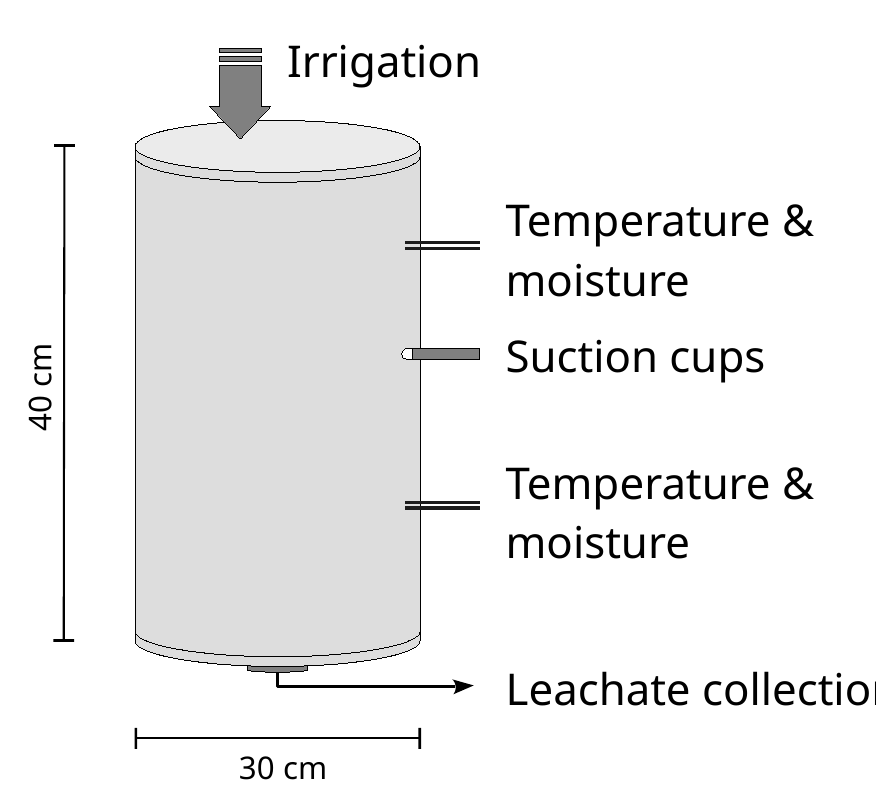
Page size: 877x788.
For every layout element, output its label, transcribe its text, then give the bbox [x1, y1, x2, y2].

text_box [219, 56, 262, 62]
text_box [135, 147, 480, 673]
text_box Leachate collection [490, 651, 874, 722]
text_box Temperature & moisture [490, 445, 792, 571]
text_box 30 cm [224, 738, 332, 788]
text_box [209, 65, 271, 139]
text_box Temperature & moisture [490, 182, 792, 308]
text_box [219, 48, 262, 53]
text_box Irrigation [272, 23, 481, 93]
text_box 40 cm [10, 339, 65, 447]
text_box Suction cups [490, 318, 756, 389]
